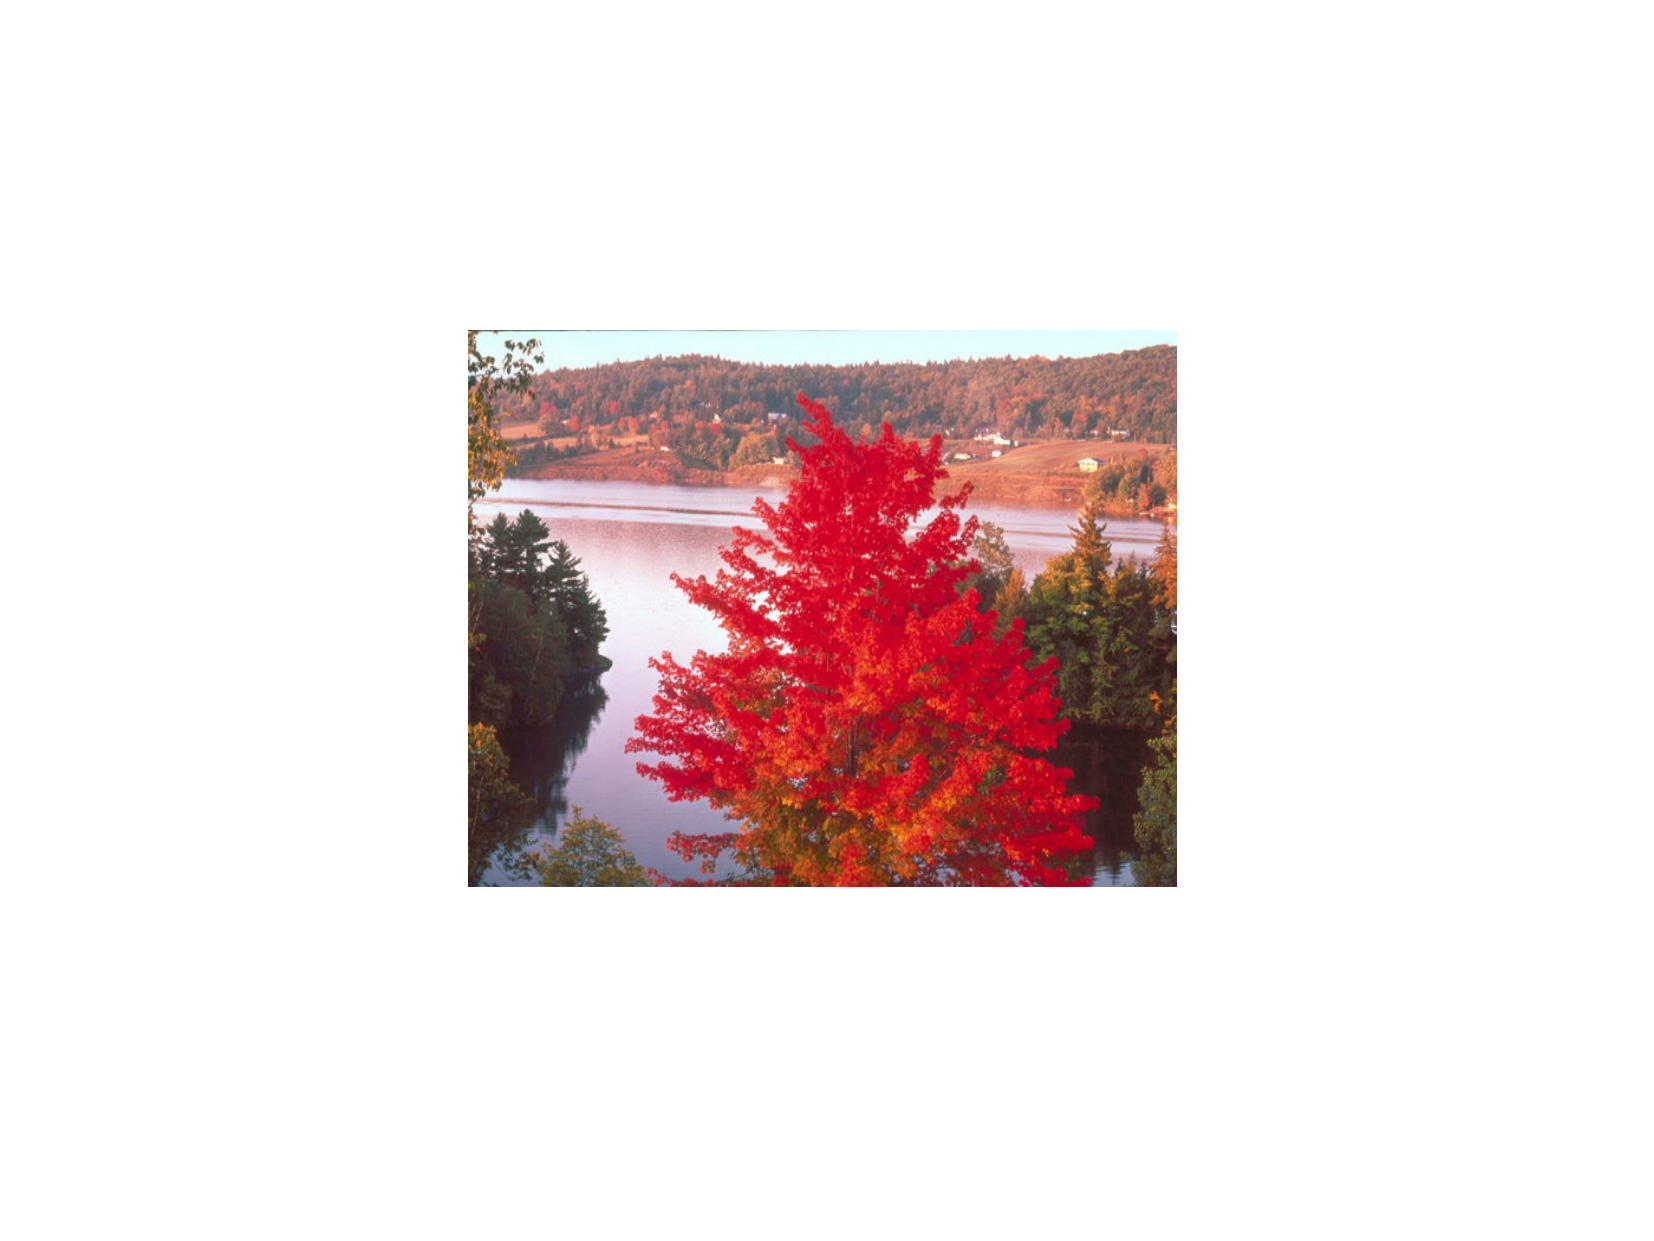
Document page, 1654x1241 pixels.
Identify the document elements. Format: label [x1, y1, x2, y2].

picture [468, 330, 1177, 887]
